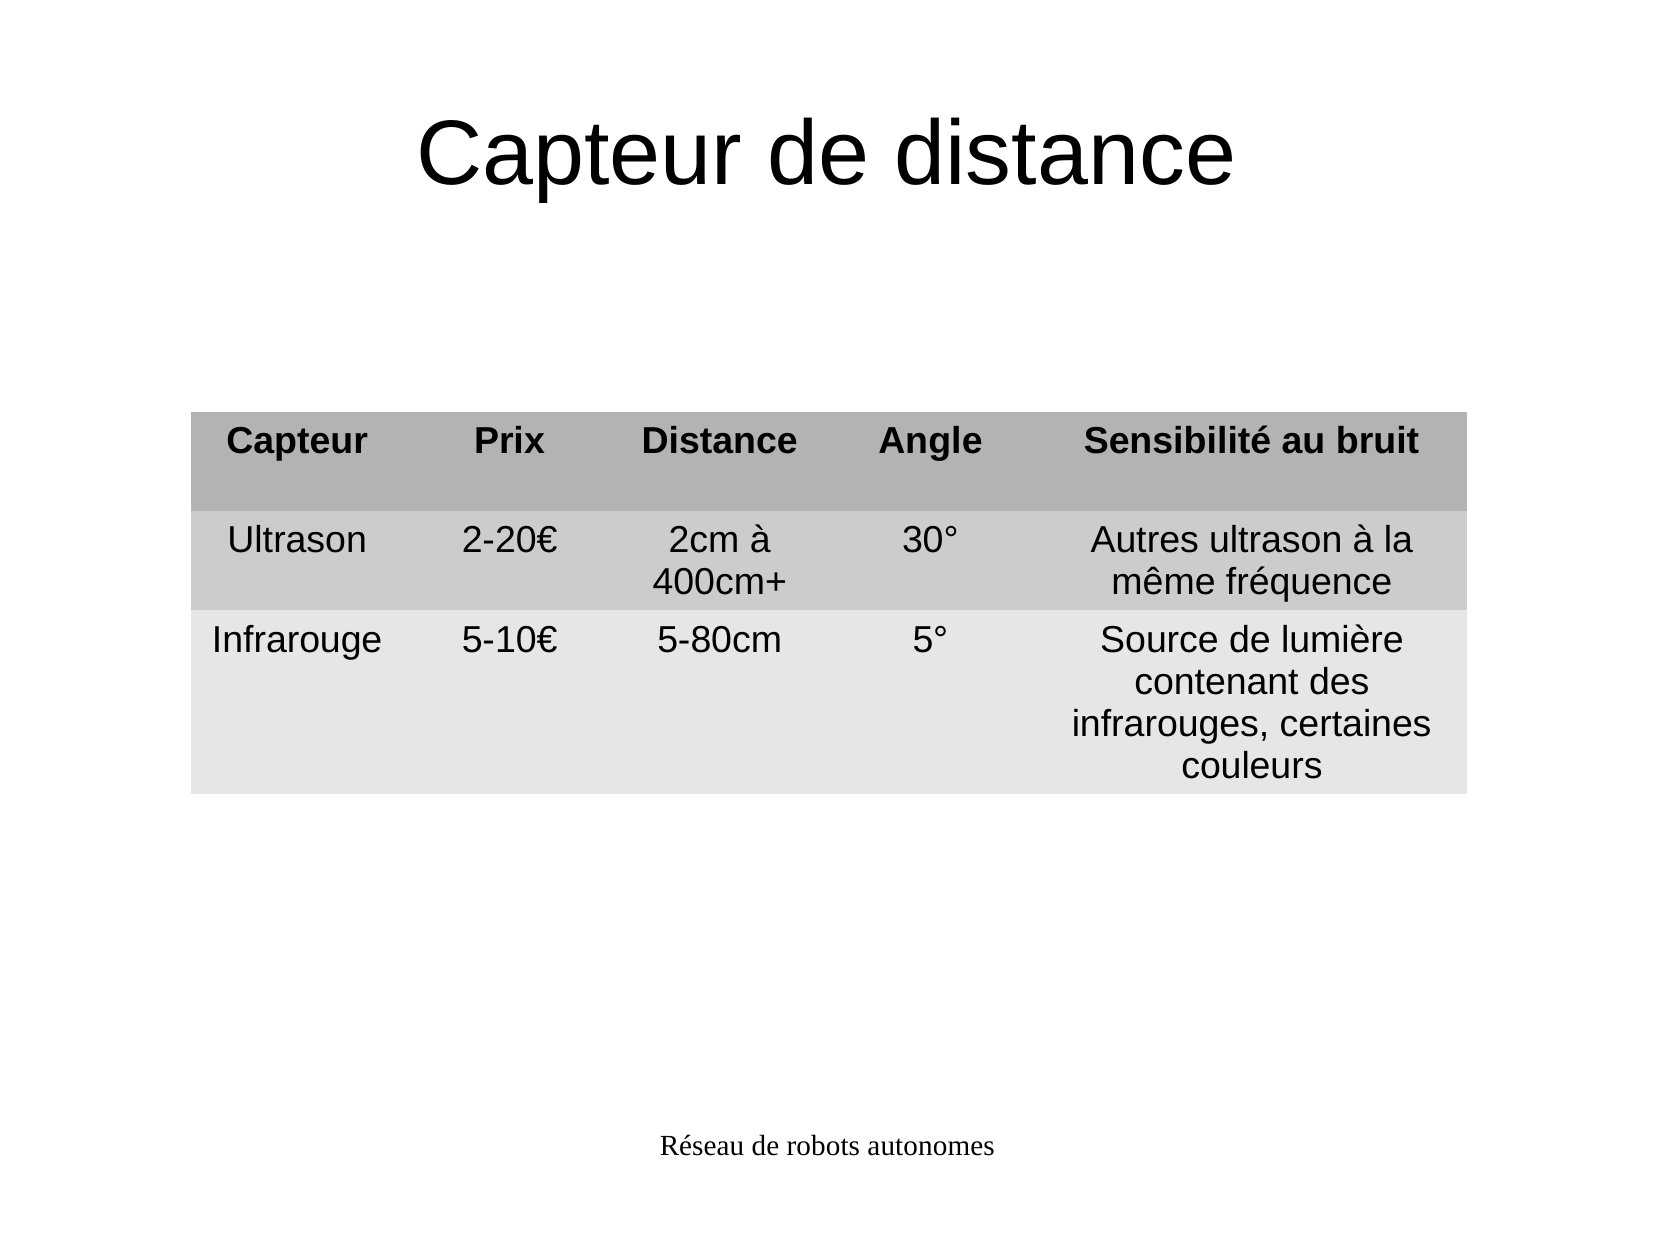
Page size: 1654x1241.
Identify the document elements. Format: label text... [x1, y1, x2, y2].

table_header Distance [616, 412, 824, 511]
table_cell 30° [824, 511, 1037, 610]
table_cell 2cm à 400cm+ [616, 511, 824, 610]
table_cell 5-80cm [616, 610, 824, 794]
table_cell 2-20€ [403, 511, 616, 610]
table_cell 5° [824, 610, 1037, 794]
table_header Prix [403, 412, 616, 511]
table_cell Ultrason [191, 511, 403, 610]
table_cell 5-10€ [403, 610, 616, 794]
table_cell Autres ultrason à la même fréquence [1037, 511, 1467, 610]
table_cell Source de lumière contenant des infrarouges, certaines couleurs [1037, 610, 1467, 794]
table_header Sensibilité au bruit [1037, 412, 1467, 511]
table_header Capteur [191, 412, 403, 511]
table_header Angle [824, 412, 1037, 511]
table_cell Infrarouge [191, 610, 403, 794]
title Capteur de distance [82, 49, 1571, 257]
